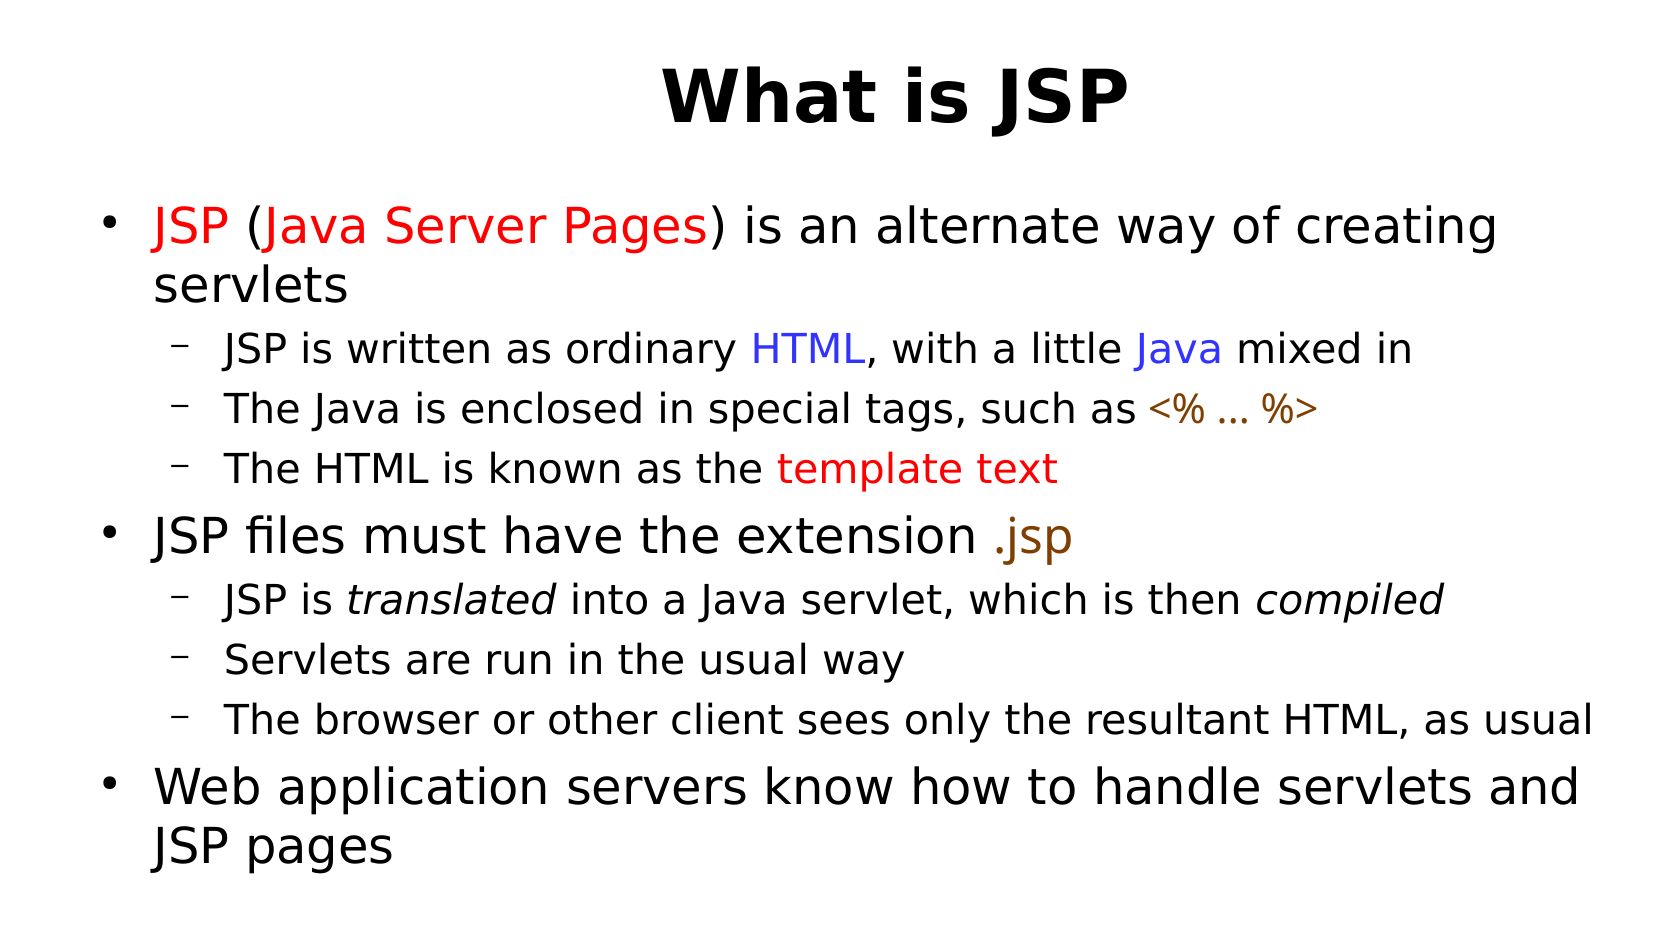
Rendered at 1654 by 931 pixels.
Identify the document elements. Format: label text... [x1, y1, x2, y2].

list JSP (Java Server Pages) is an alternate way of creating servlets JSP is written as ordinary HTML, with a little Java mixed in The Java is enclosed in special tags, such as <% ... %> The HTML is known as the template text JSP files must have the extension .jsp JSP is translated into a Java servlet, which is then compiled Servlets are run in the usual way The browser or other client sees only the resultant HTML, as usual Web application servers know how to handle servlets and JSP pages [68, 185, 1620, 899]
title What is JSP [220, 31, 1571, 145]
